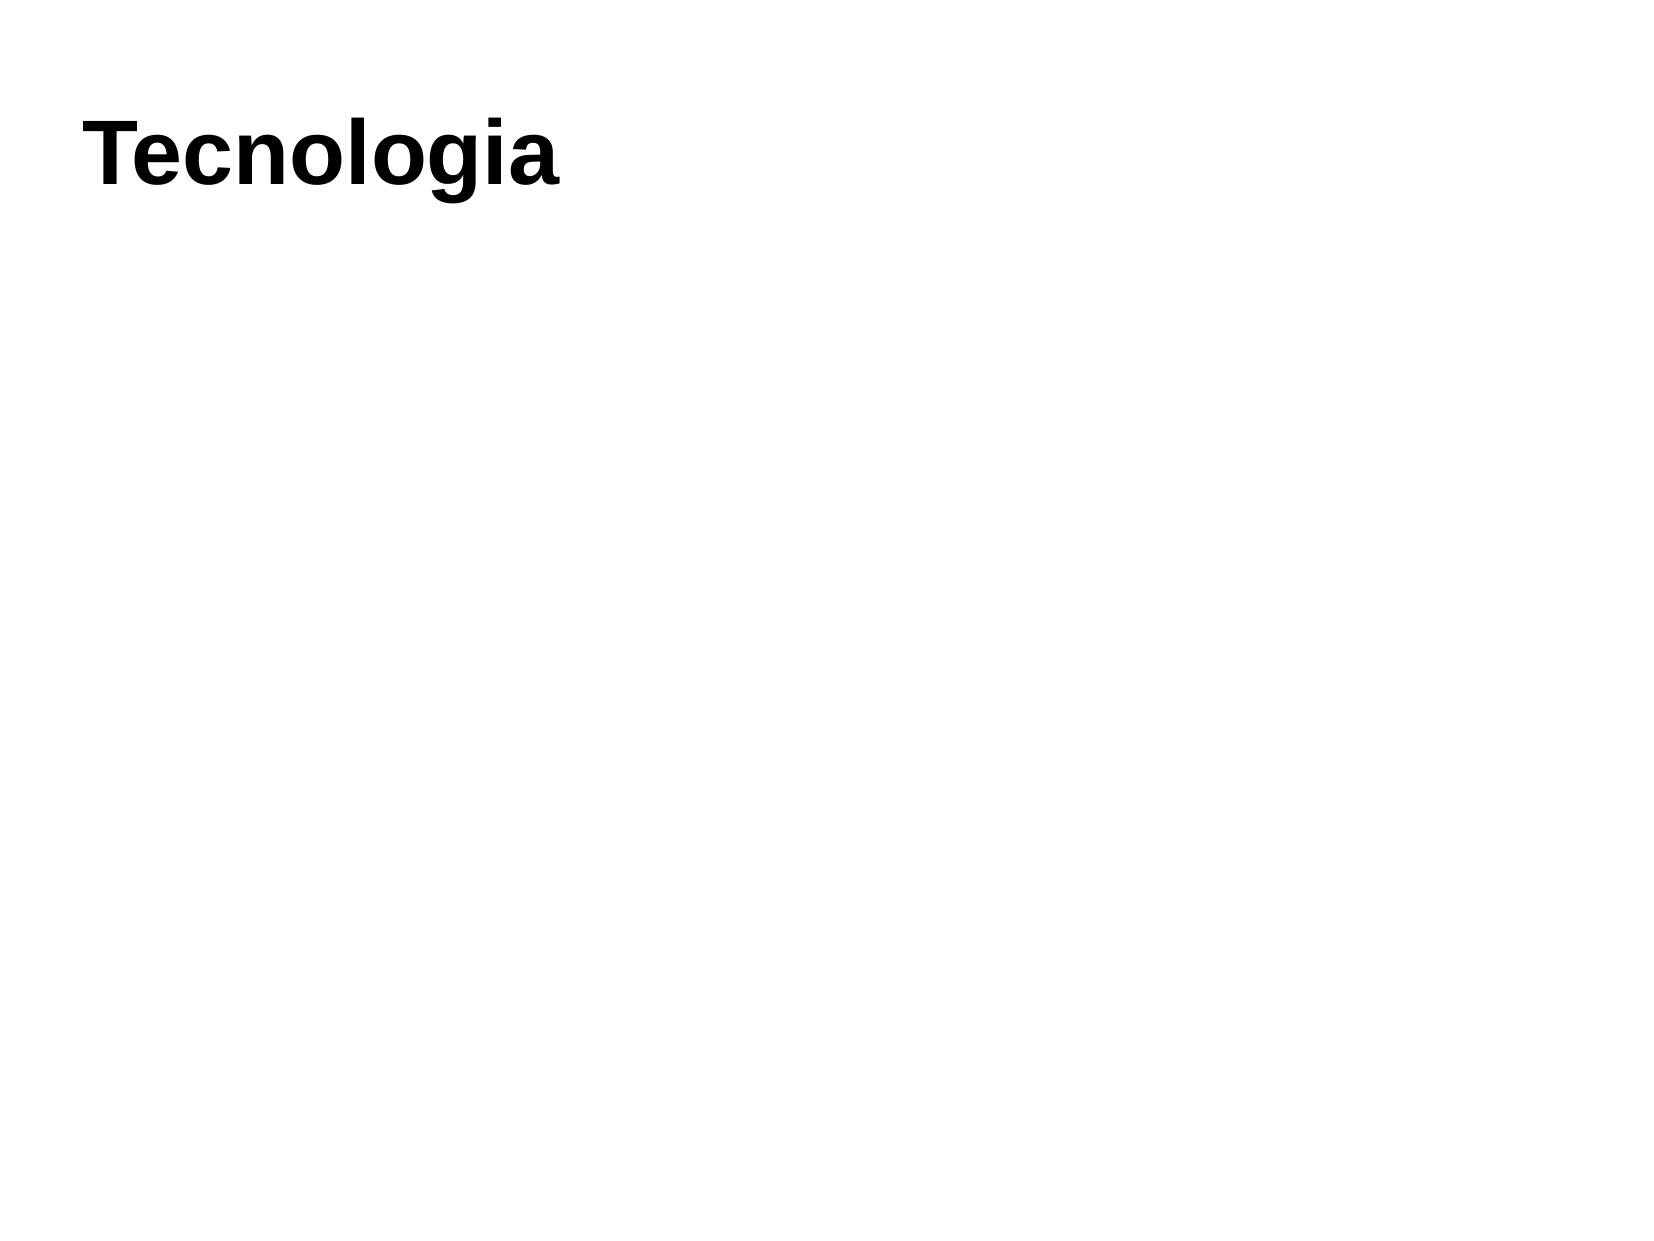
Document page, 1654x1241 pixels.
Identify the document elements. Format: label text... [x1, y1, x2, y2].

title Tecnologia [82, 56, 1571, 250]
